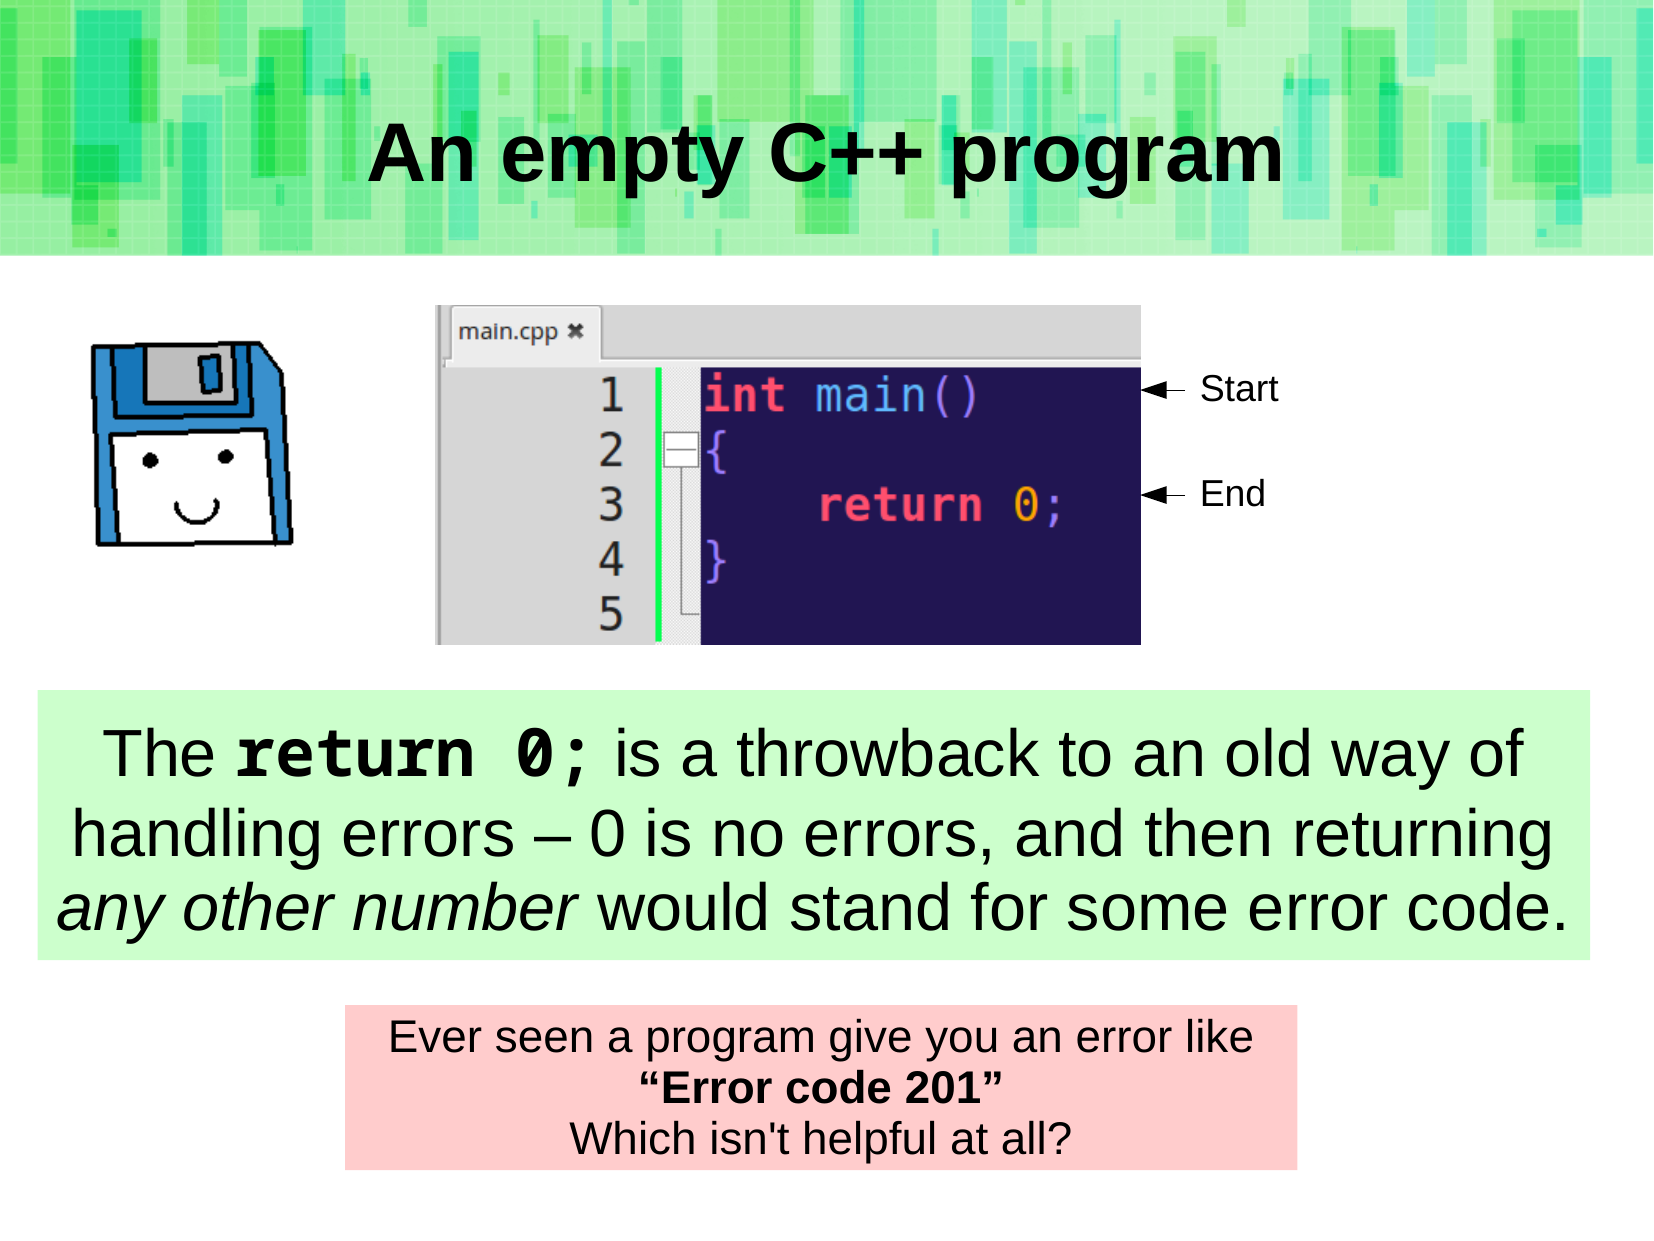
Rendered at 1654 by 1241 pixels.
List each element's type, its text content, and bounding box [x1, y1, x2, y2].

text_box The return 0; is a throwback to an old way of handling errors – 0 is no errors, and then returning any other number would stand for some error code. [37, 690, 1591, 961]
text_box End [1185, 465, 1621, 522]
text_box Start [1185, 360, 1621, 417]
text_box Ever seen a program give you an error like “Error code 201” Which isn't helpful at all? [345, 1005, 1298, 1171]
picture [0, 0, 1654, 1241]
title An empty C++ program [82, 49, 1571, 257]
